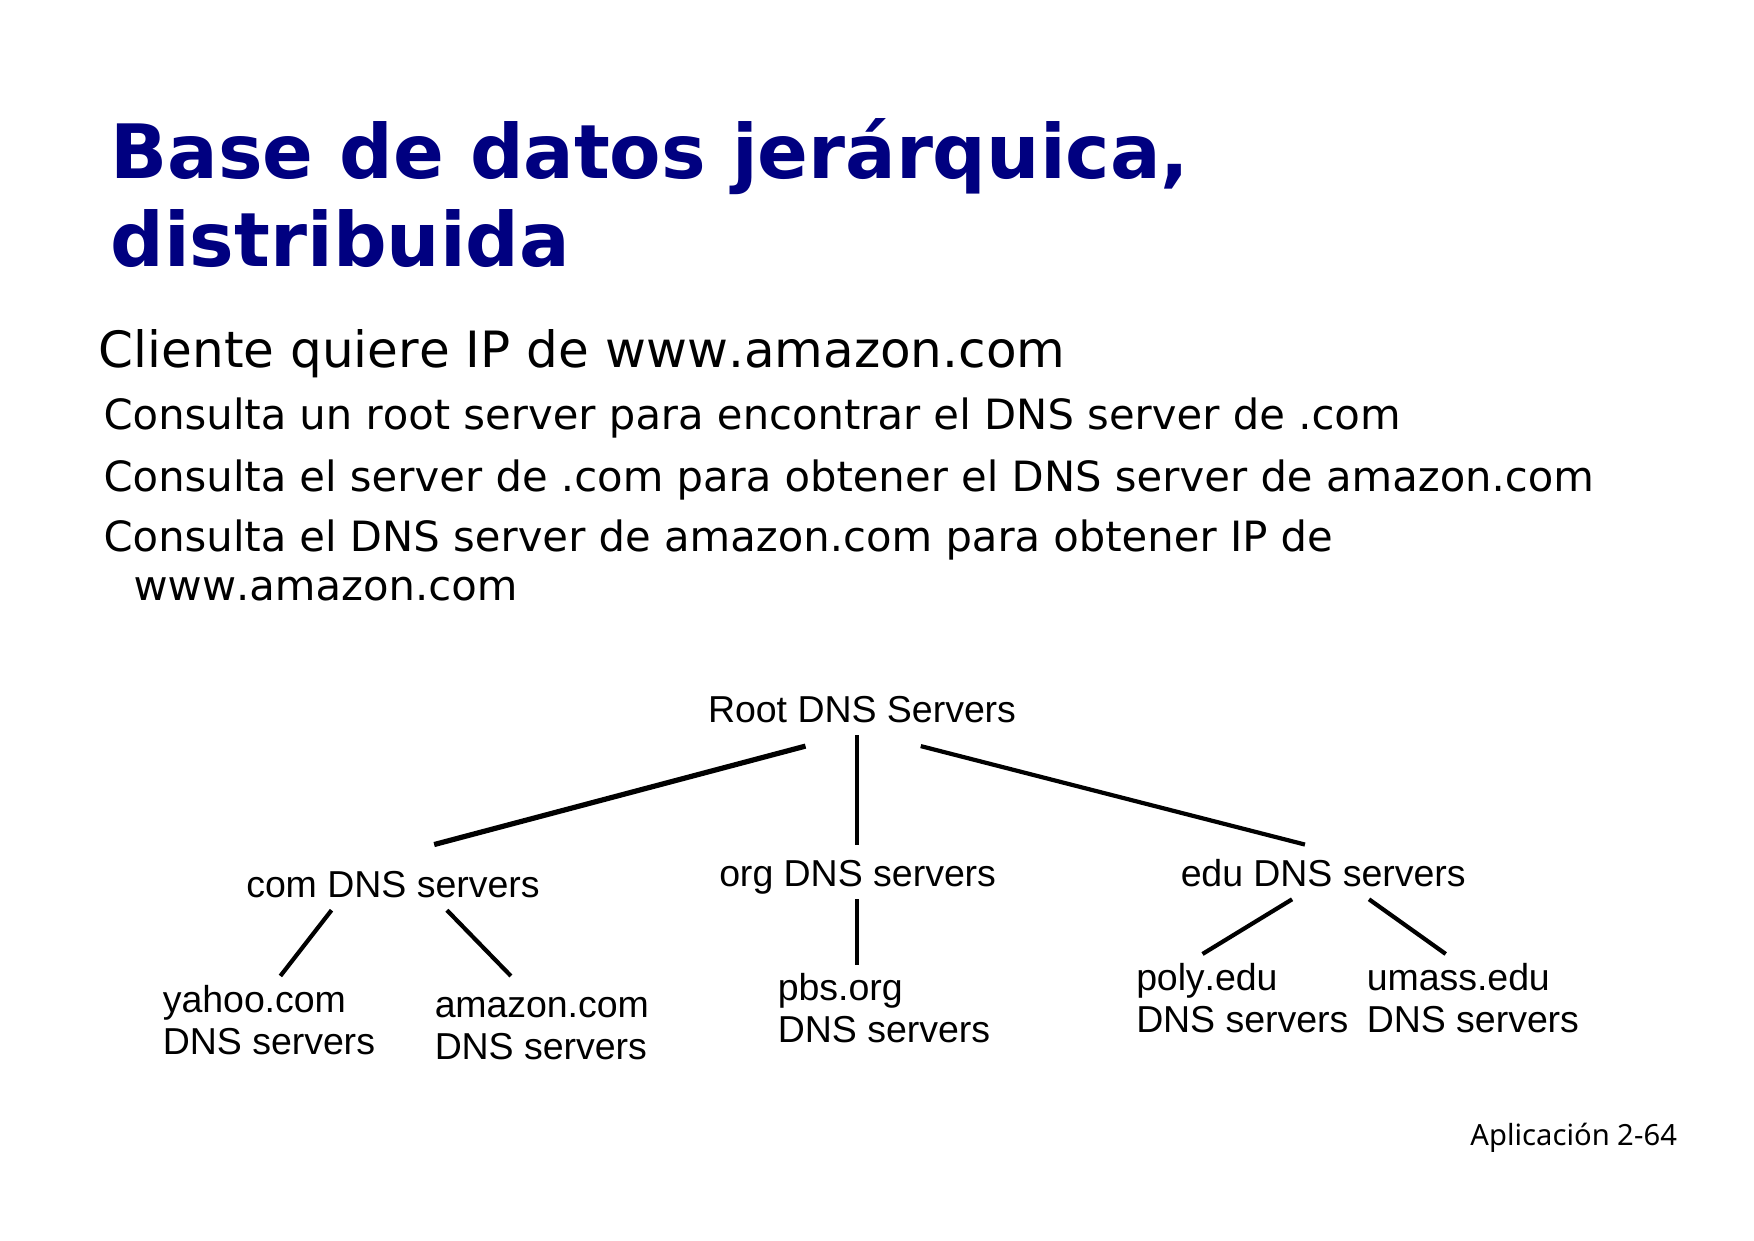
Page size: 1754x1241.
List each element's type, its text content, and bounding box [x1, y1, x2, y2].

list Cliente quiere IP de www.amazon.com Consulta un root server para encontrar el DNS server de .com Consulta el server de .com para obtener el DNS server de amazon.com Consulta el DNS server de amazon.com para obtener IP de www.amazon.com [95, 320, 1671, 1109]
title Base de datos jerárquica, distribuida [95, 88, 1671, 305]
